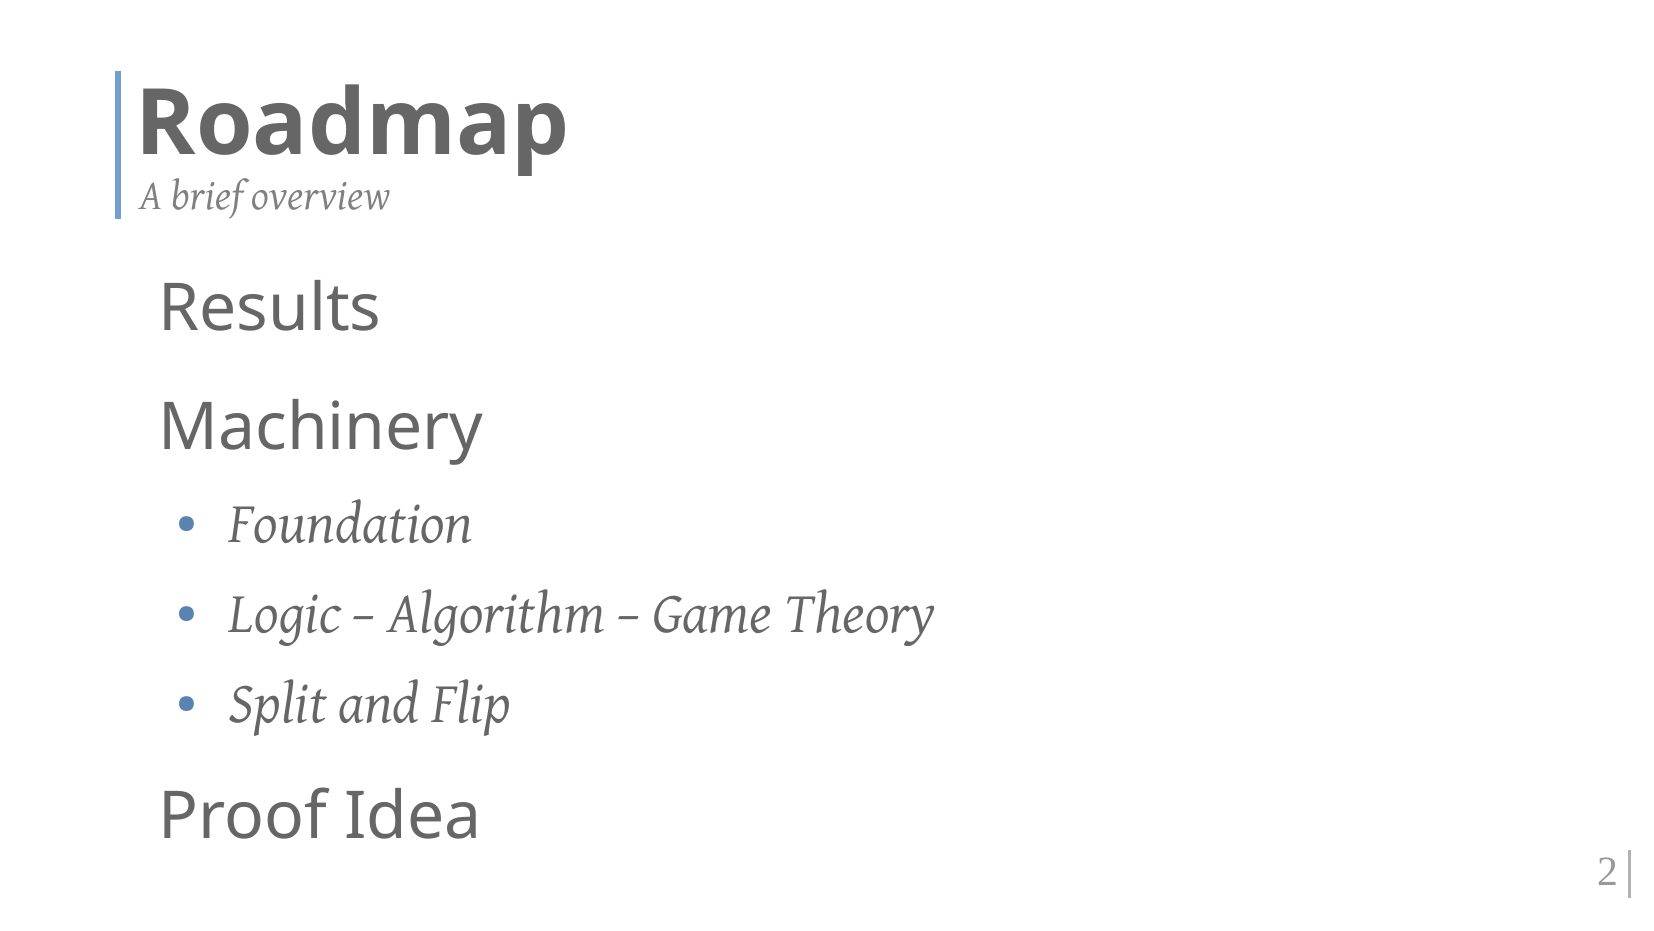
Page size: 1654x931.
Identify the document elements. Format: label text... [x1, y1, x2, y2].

text_box A brief overview [124, 165, 827, 259]
title Roadmap [135, 60, 1601, 178]
list Results Machinery Foundation Logic – Algorithm – Game Theory Split and Flip Proof Idea [88, 259, 1560, 865]
